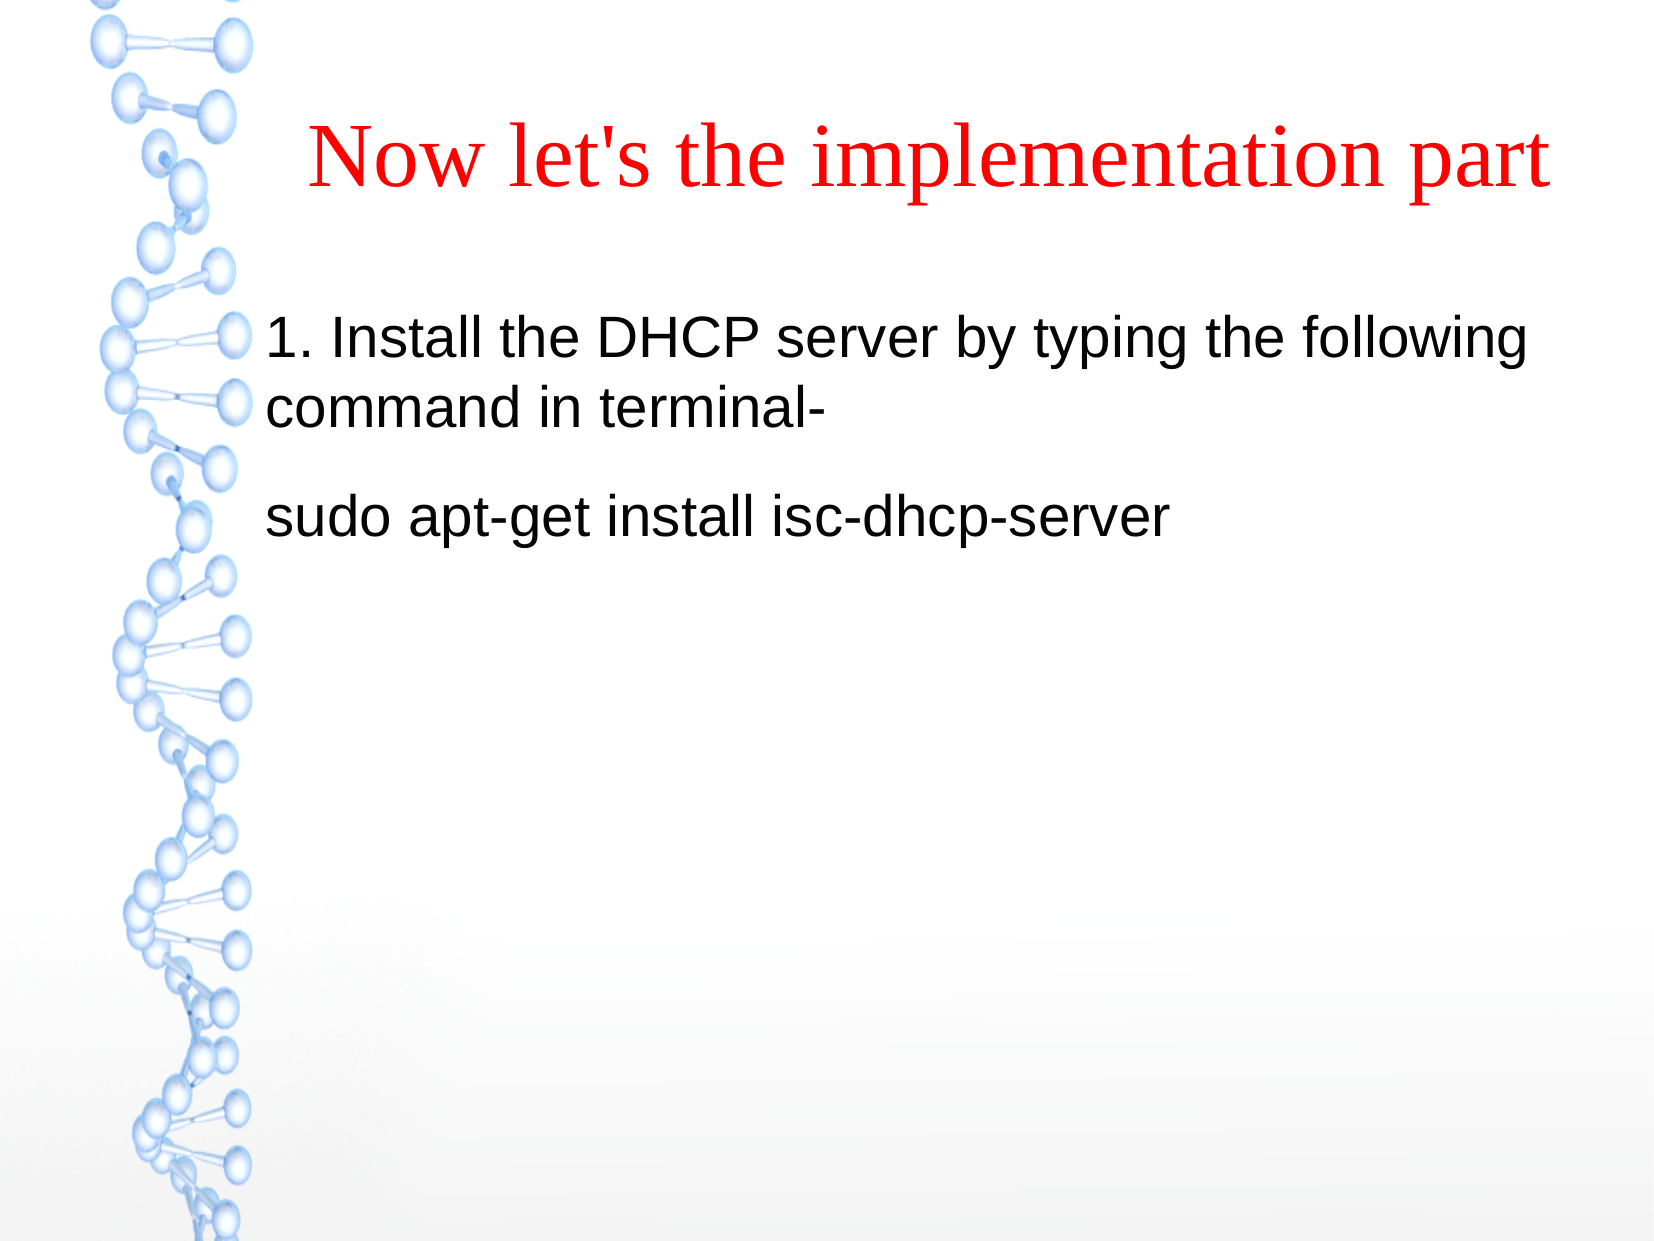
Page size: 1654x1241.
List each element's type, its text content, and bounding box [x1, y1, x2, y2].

picture [0, 0, 1654, 1241]
title Now let's the implementation part [265, 47, 1595, 252]
list 1. Install the DHCP server by typing the following command in terminal- sudo apt-get install isc-dhcp-server [265, 299, 1595, 1019]
